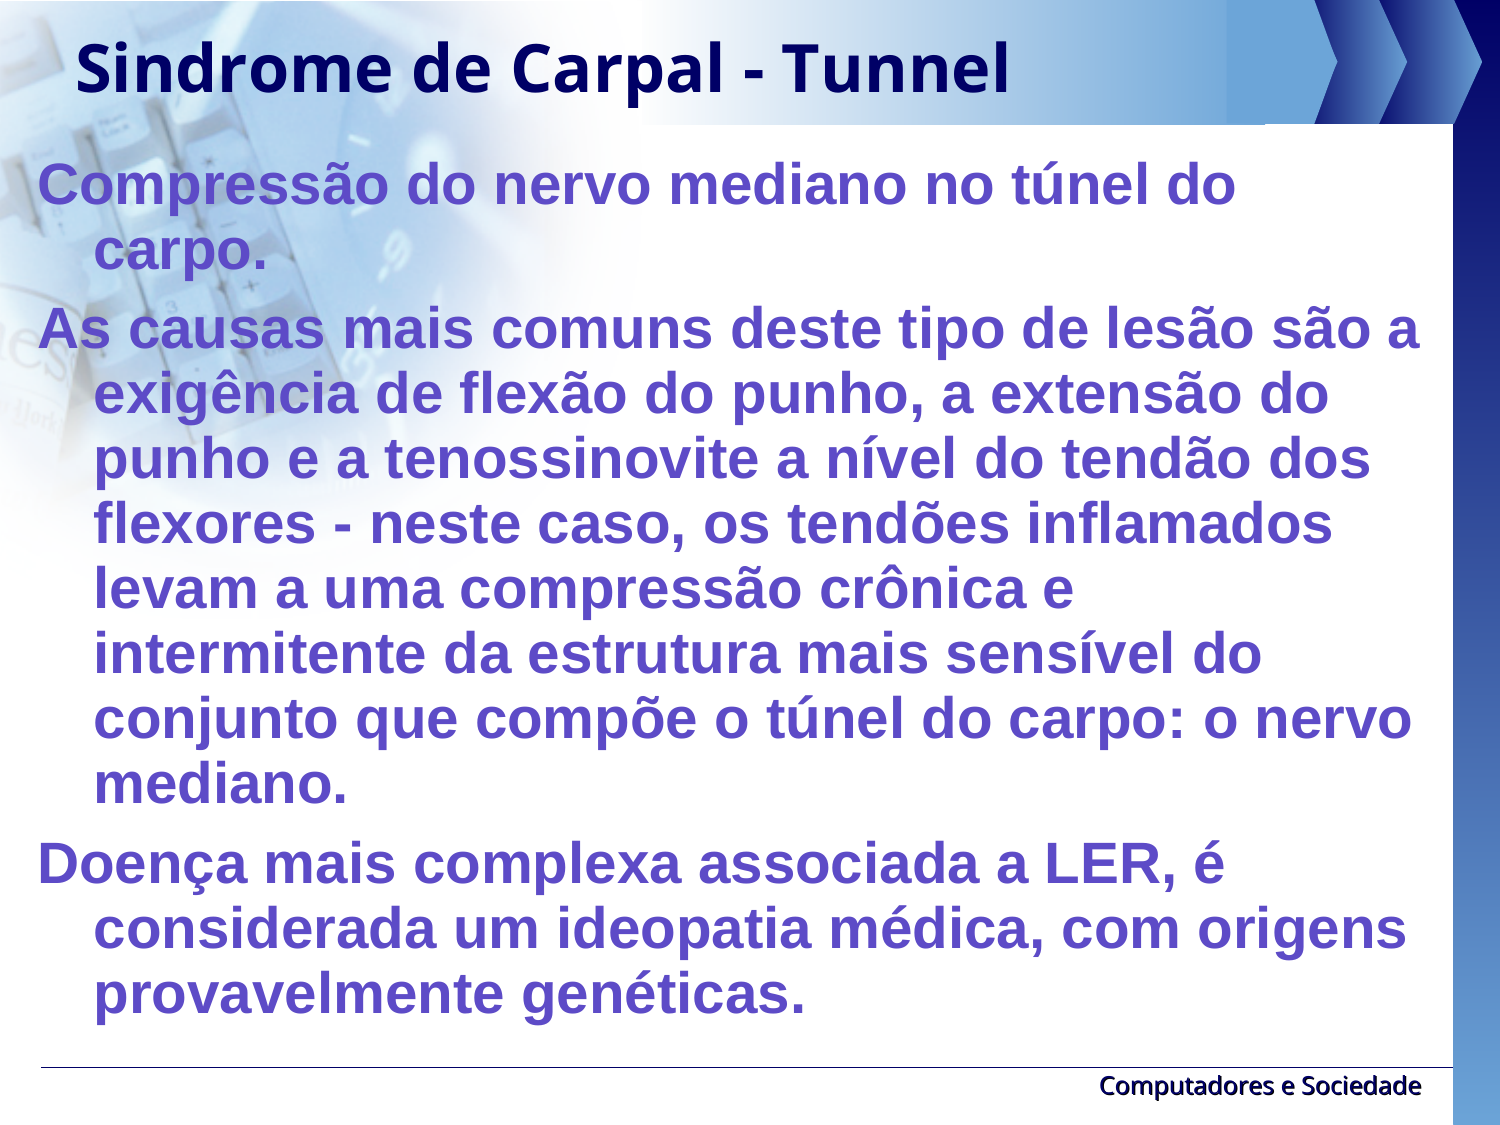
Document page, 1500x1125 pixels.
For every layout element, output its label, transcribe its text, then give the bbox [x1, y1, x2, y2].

title Sindrome de Carpal - Tunnel [74, 0, 1300, 151]
list Compressão do nervo mediano no túnel do carpo. As causas mais comuns deste tipo de lesão são a exigência de flexão do punho, a extensão do punho e a tenossinovite a nível do tendão dos flexores - neste caso, os tendões inflamados levam a uma compressão crônica e intermitente da estrutura mais sensível do conjunto que compõe o túnel do carpo: o nervo mediano. Doença mais complexa associada a LER, é considerada um ideopatia médica, com origens provavelmente genéticas. [37, 151, 1426, 1051]
